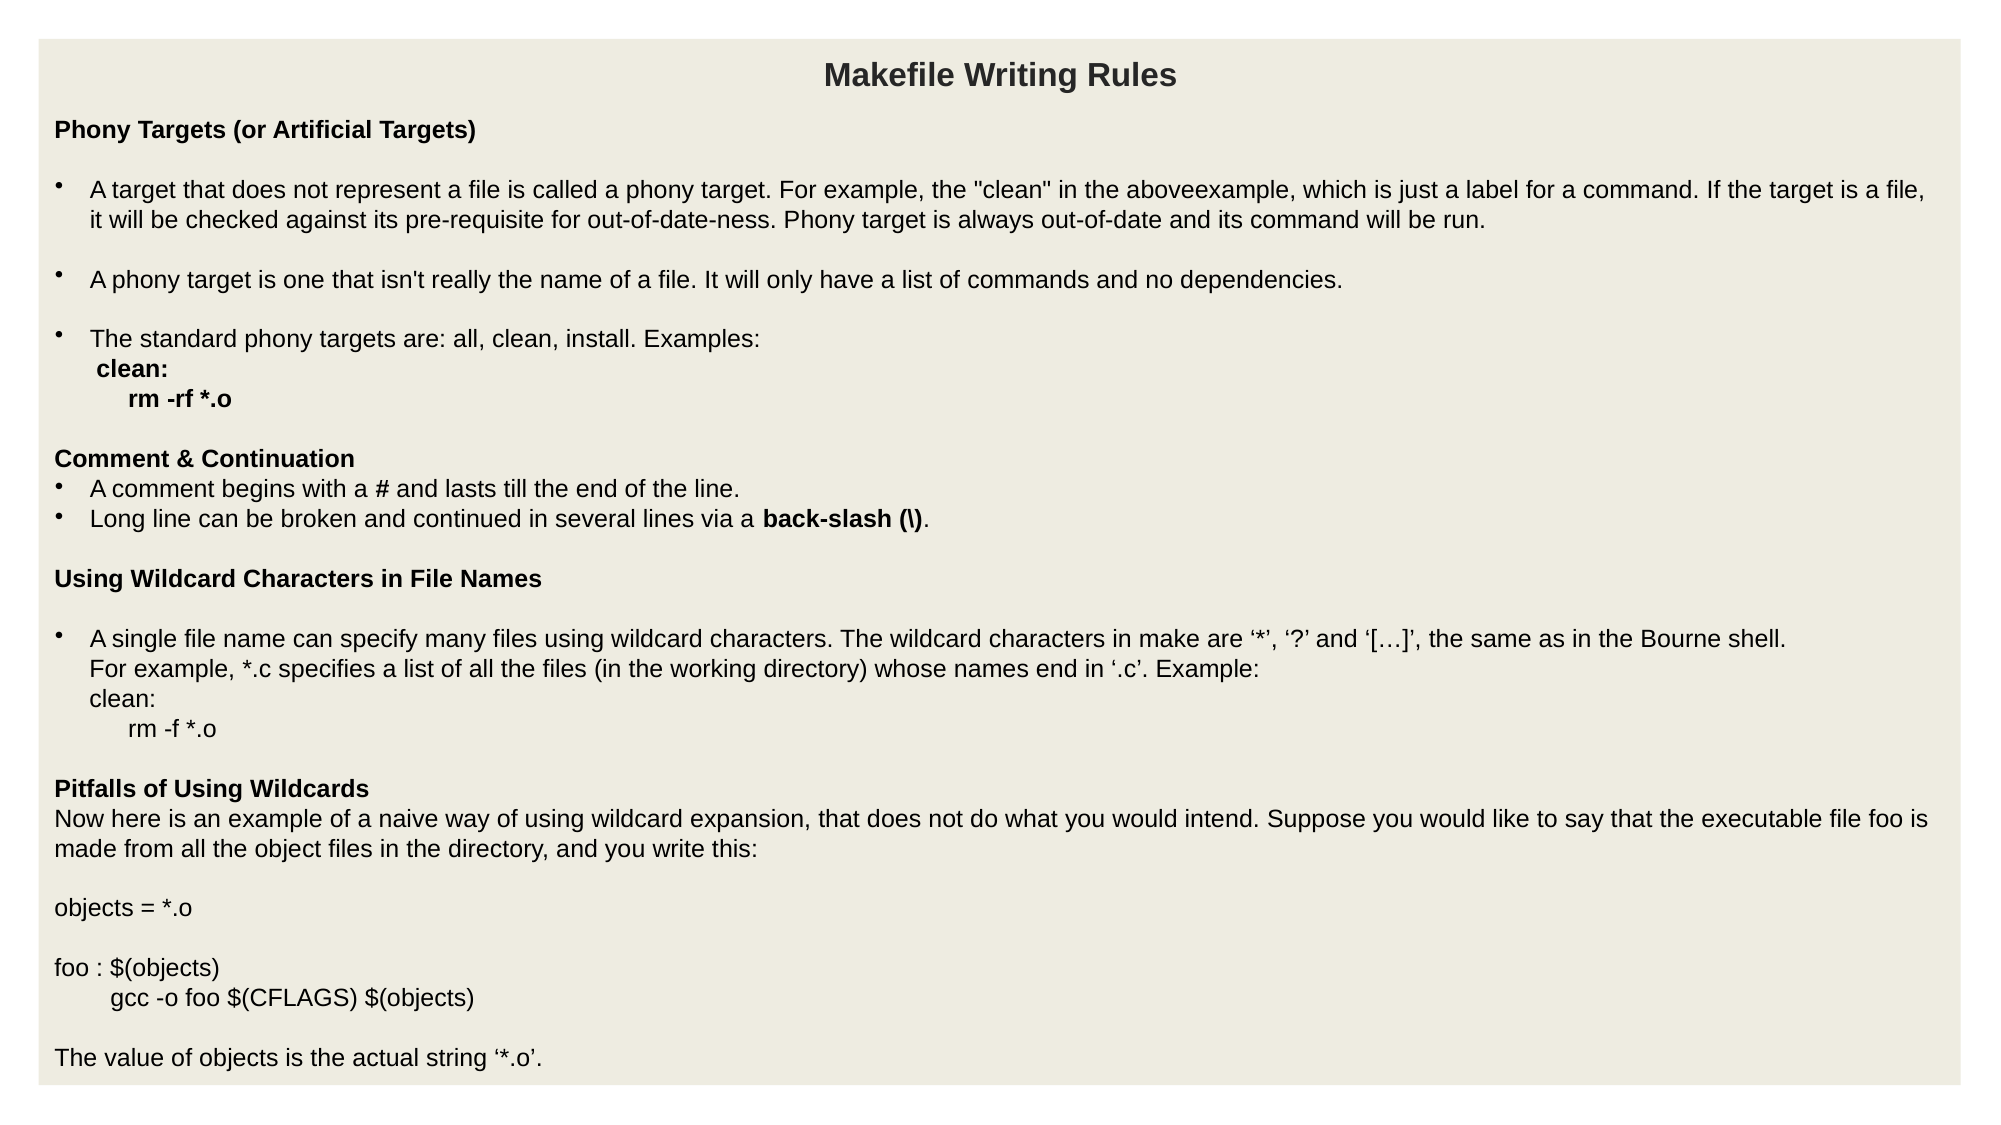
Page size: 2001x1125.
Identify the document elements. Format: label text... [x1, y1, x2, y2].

text_box Makefile Writing Rules [39, 39, 1963, 106]
text_box Phony Targets (or Artificial Targets) A target that does not represent a file is called a phony target. For example, the "clean" in the aboveexample, which is just a label for a command. If the target is a file, it will be checked against its pre-requisite for out-of-date-ness. Phony target is always out-of-date and its command will be run. A phony target is one that isn't really the name of a file. It will only have a list of commands and no dependencies. The standard phony targets are: all, clean, install. Examples: clean: rm -rf *.o Comment & Continuation A comment begins with a # and lasts till the end of the line. Long line can be broken and continued in several lines via a back-slash (\). Using Wildcard Characters in File Names A single file name can specify many files using wildcard characters. The wildcard characters in make are ‘*’, ‘?’ and ‘[…]’, the same as in the Bourne shell. For example, *.c specifies a list of all the files (in the working directory) whose names end in ‘.c’. Example: clean: rm -f *.o Pitfalls of Using Wildcards Now here is an example of a naive way of using wildcard expansion, that does not do what you would intend. Suppose you would like to say that the executable file foo is made from all the object files in the directory, and you write this: objects = *.o foo : $(objects) gcc -o foo $(CFLAGS) $(objects) The value of objects is the actual string ‘*.o’. [39, 106, 1963, 1087]
